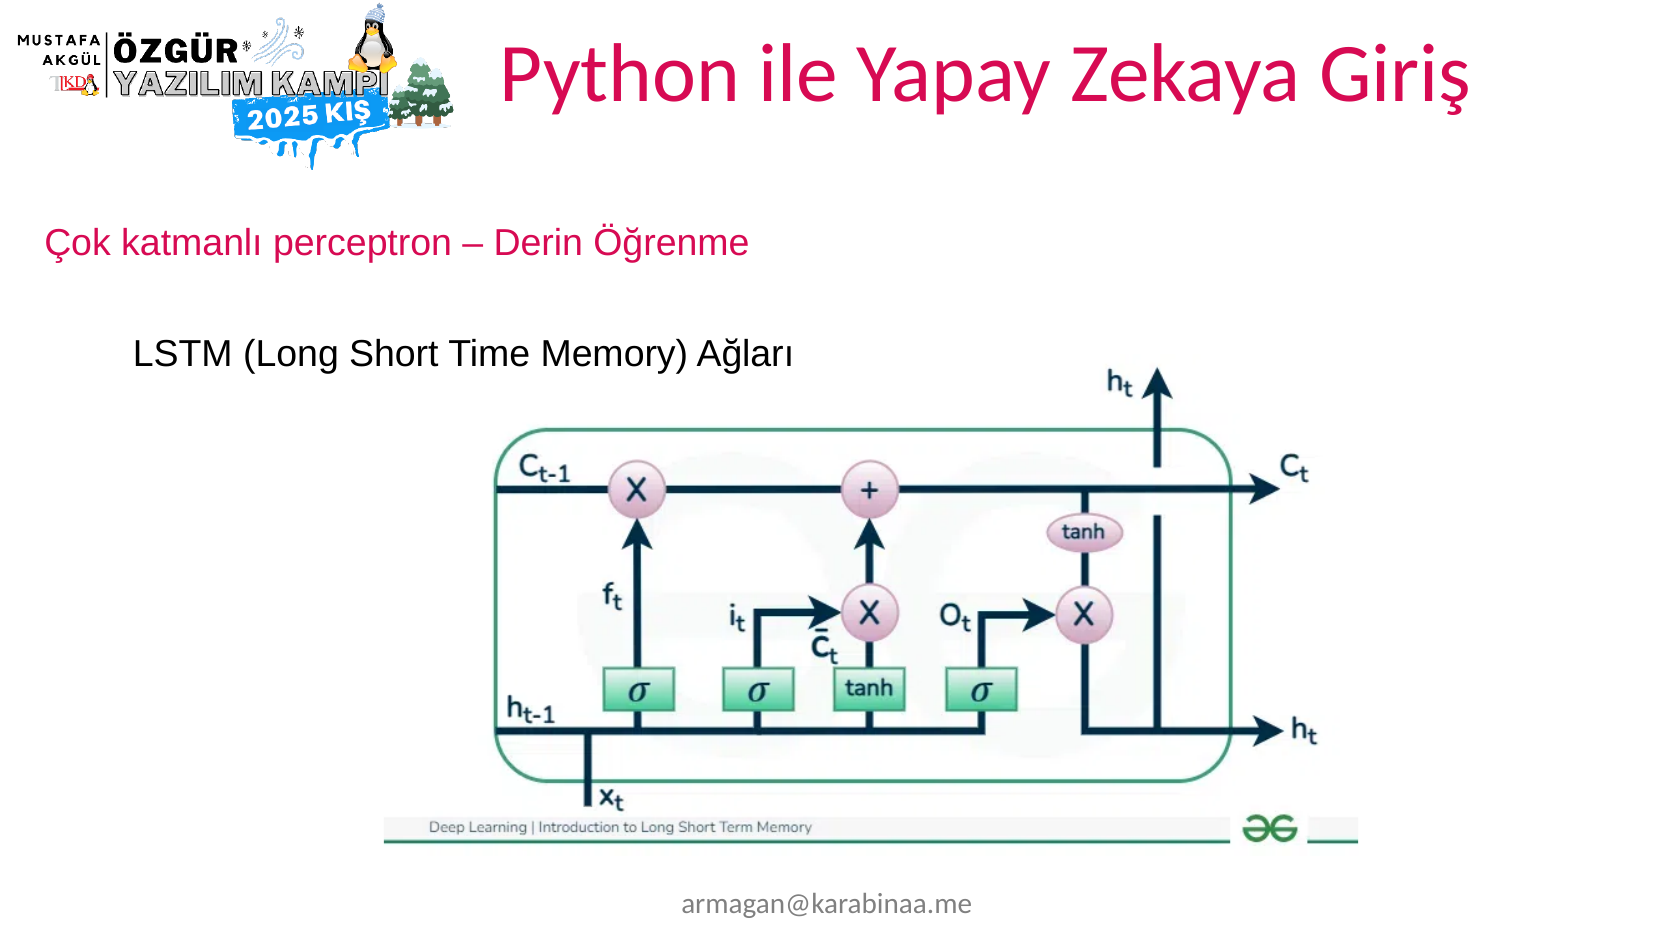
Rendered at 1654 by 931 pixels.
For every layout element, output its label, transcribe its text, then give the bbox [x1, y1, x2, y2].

picture [383, 354, 1359, 857]
text_box armagan@karabinaa.me [0, 877, 1654, 928]
picture [0, 0, 463, 177]
text_box LSTM (Long Short Time Memory) Ağları [118, 324, 857, 424]
text_box Python ile Yapay Zekaya Giriş [484, 10, 1654, 126]
text_box Çok katmanlı perceptron – Derin Öğrenme [29, 213, 854, 271]
